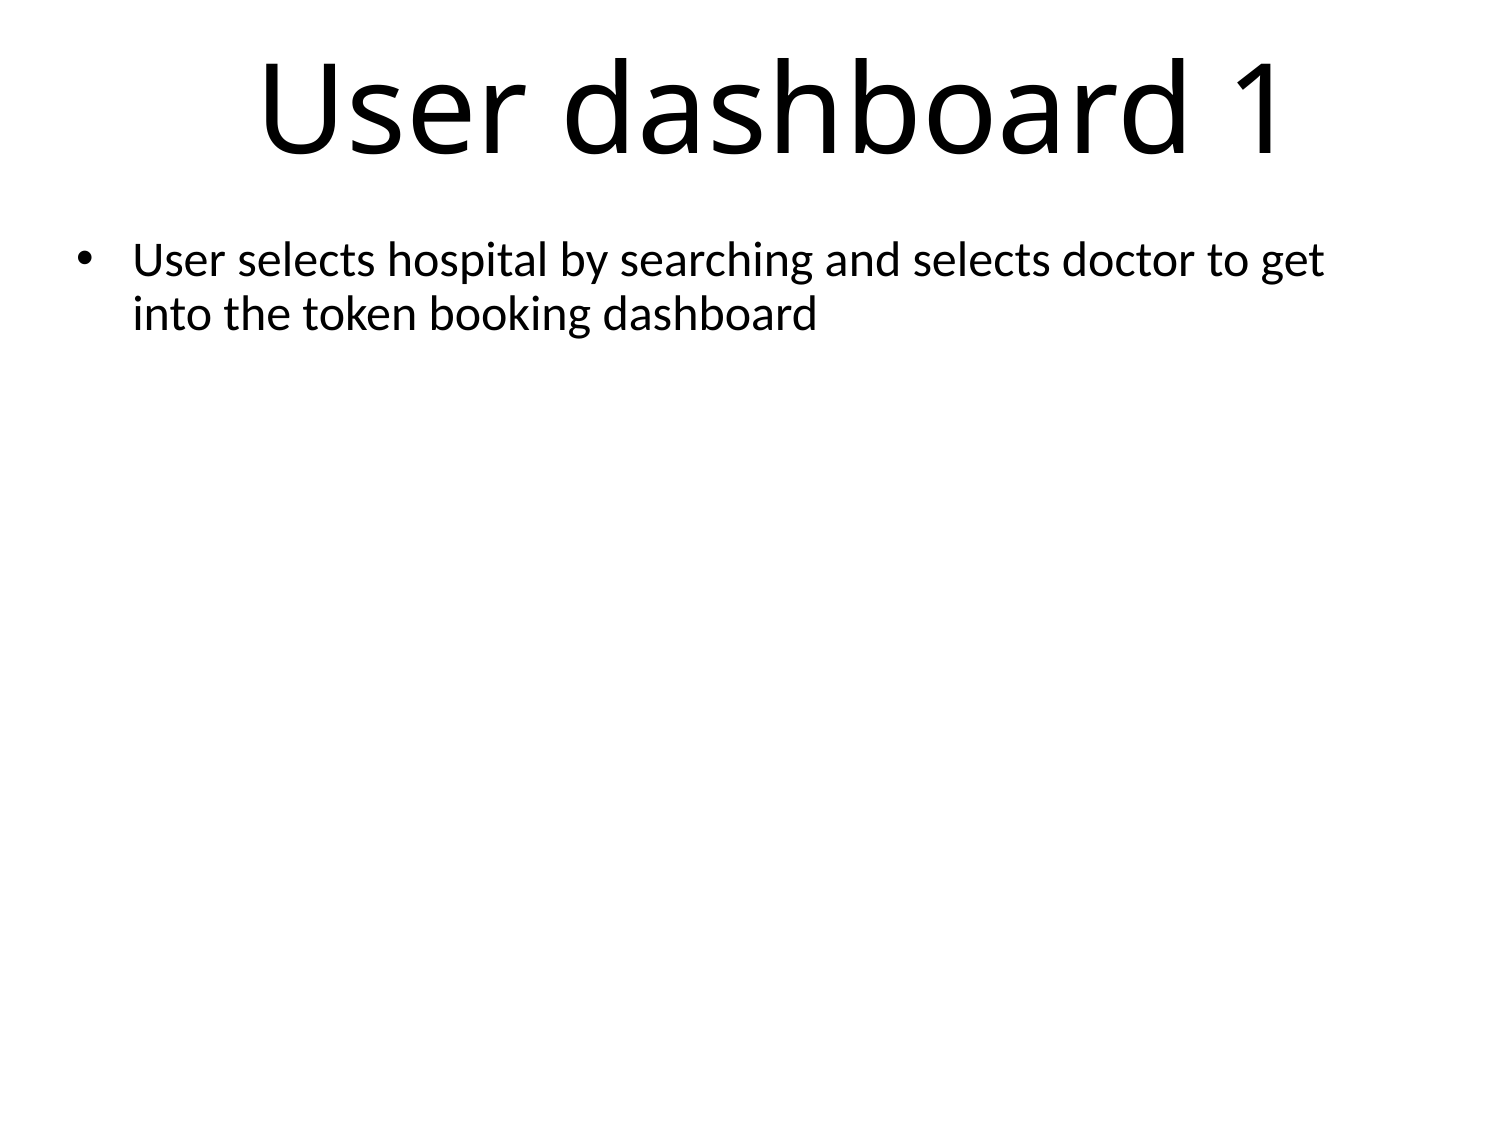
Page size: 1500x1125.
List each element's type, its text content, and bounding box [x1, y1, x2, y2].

subtitle User selects hospital by searching and selects doctor to get into the token booking dashboard [61, 226, 1425, 1072]
title User dashboard 1 [139, 0, 1415, 189]
